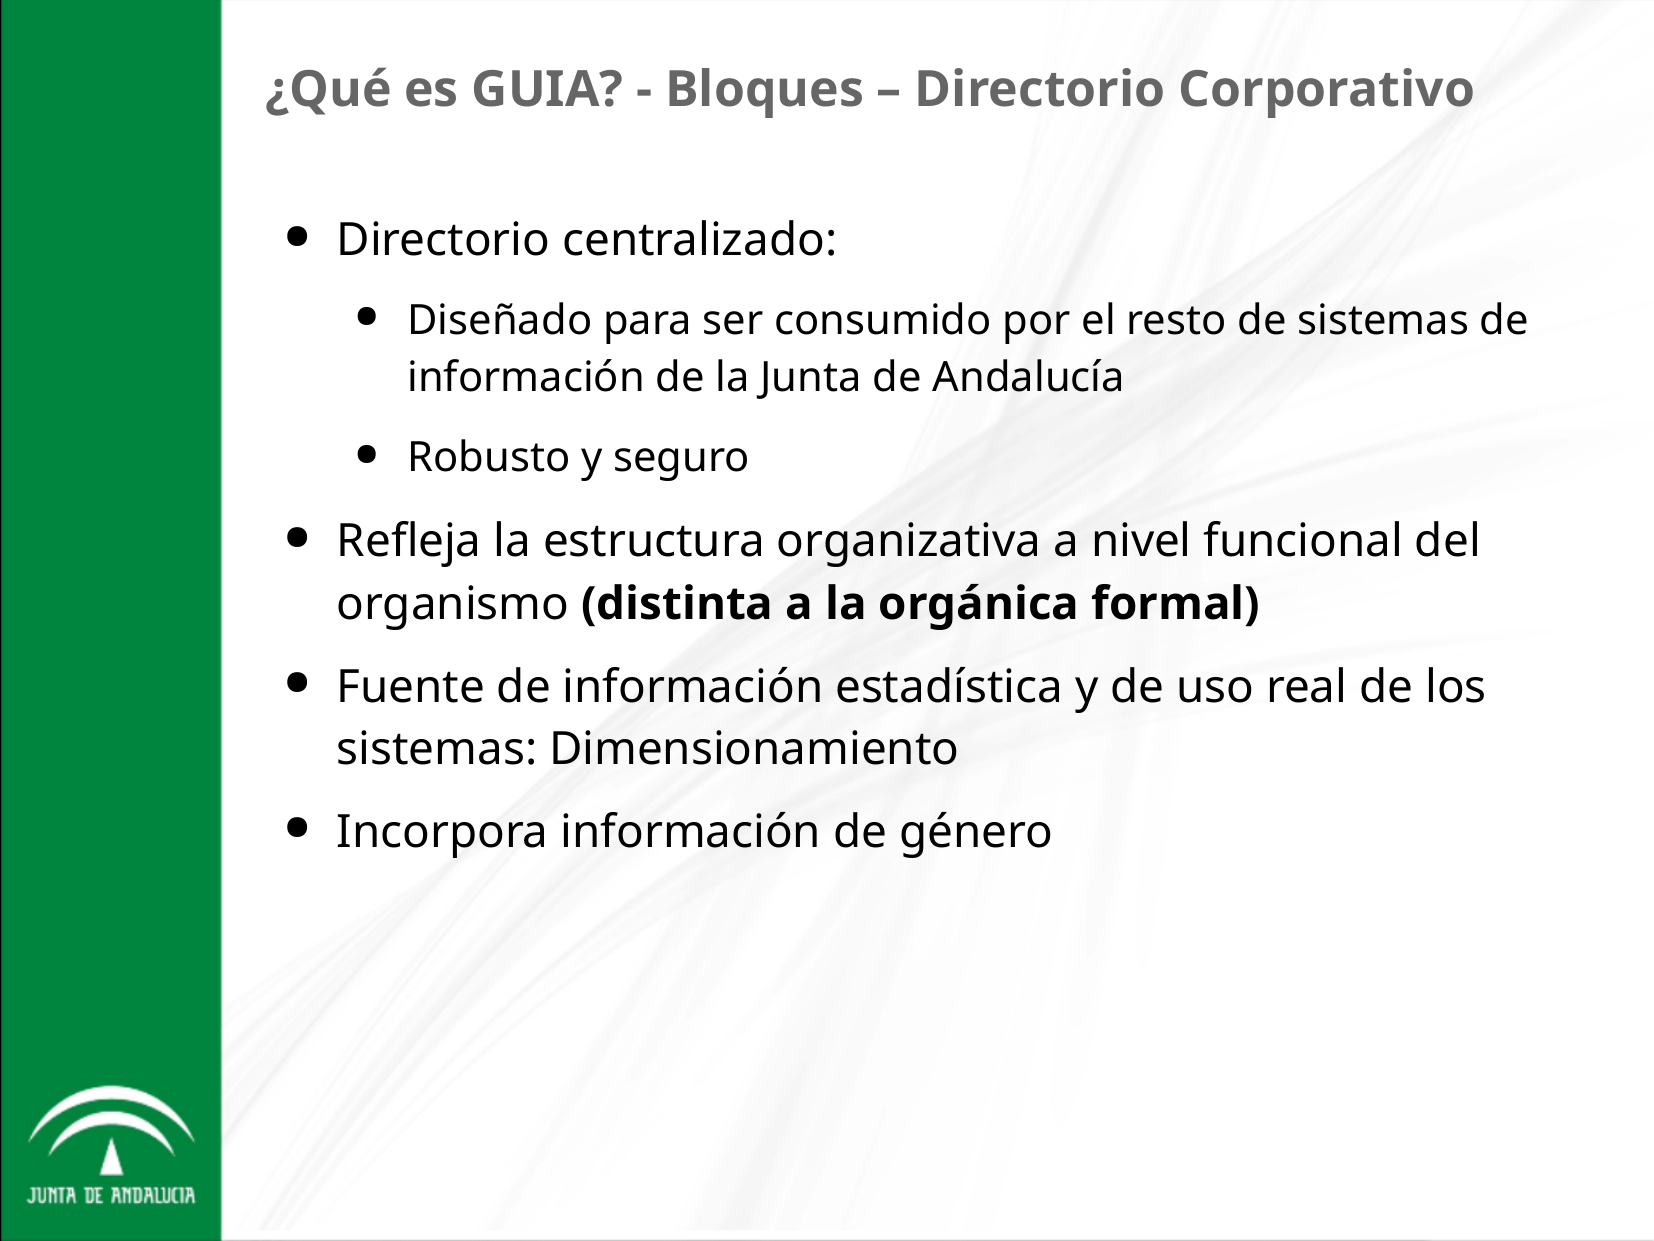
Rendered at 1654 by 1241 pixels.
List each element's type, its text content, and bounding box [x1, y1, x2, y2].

picture [0, 0, 1654, 1241]
title ¿Qué es GUIA? - Bloques – Directorio Corporativo [265, 37, 1571, 136]
list Directorio centralizado: Diseñado para ser consumido por el resto de sistemas de información de la Junta de Andalucía Robusto y seguro Refleja la estructura organizativa a nivel funcional del organismo (distinta a la orgánica formal) Fuente de información estadística y de uso real de los sistemas: Dimensionamiento Incorpora información de género [265, 206, 1571, 1026]
